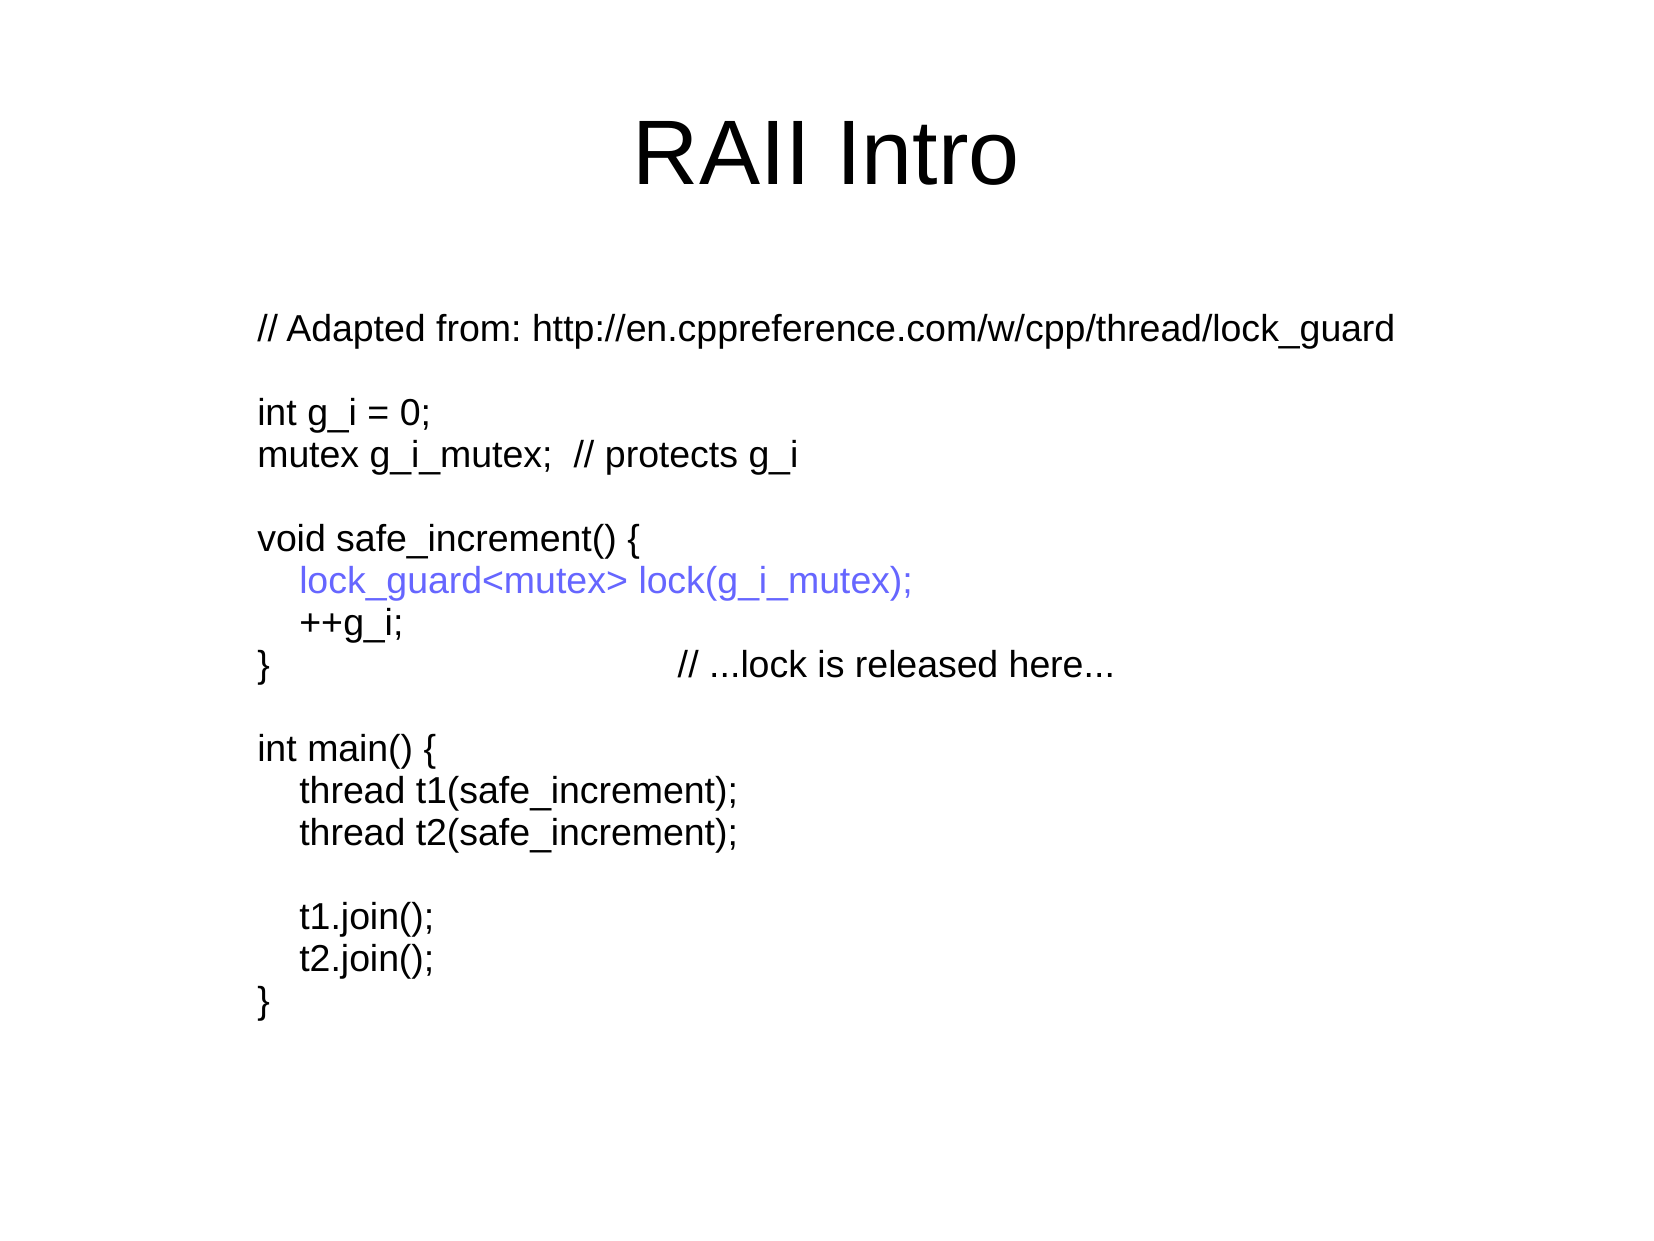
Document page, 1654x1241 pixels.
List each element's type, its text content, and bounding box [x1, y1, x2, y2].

title RAII Intro [82, 49, 1571, 255]
text_box [45, 255, 1606, 732]
text_box // Adapted from: http://en.cppreference.com/w/cpp/thread/lock_guard int g_i = 0; mutex g_i_mutex; // protects g_i void safe_increment() { lock_guard<mutex> lock(g_i_mutex); ++g_i; } // ...lock is released here... int main() { thread t1(safe_increment); thread t2(safe_increment); t1.join(); t2.join(); } [242, 300, 1411, 1029]
